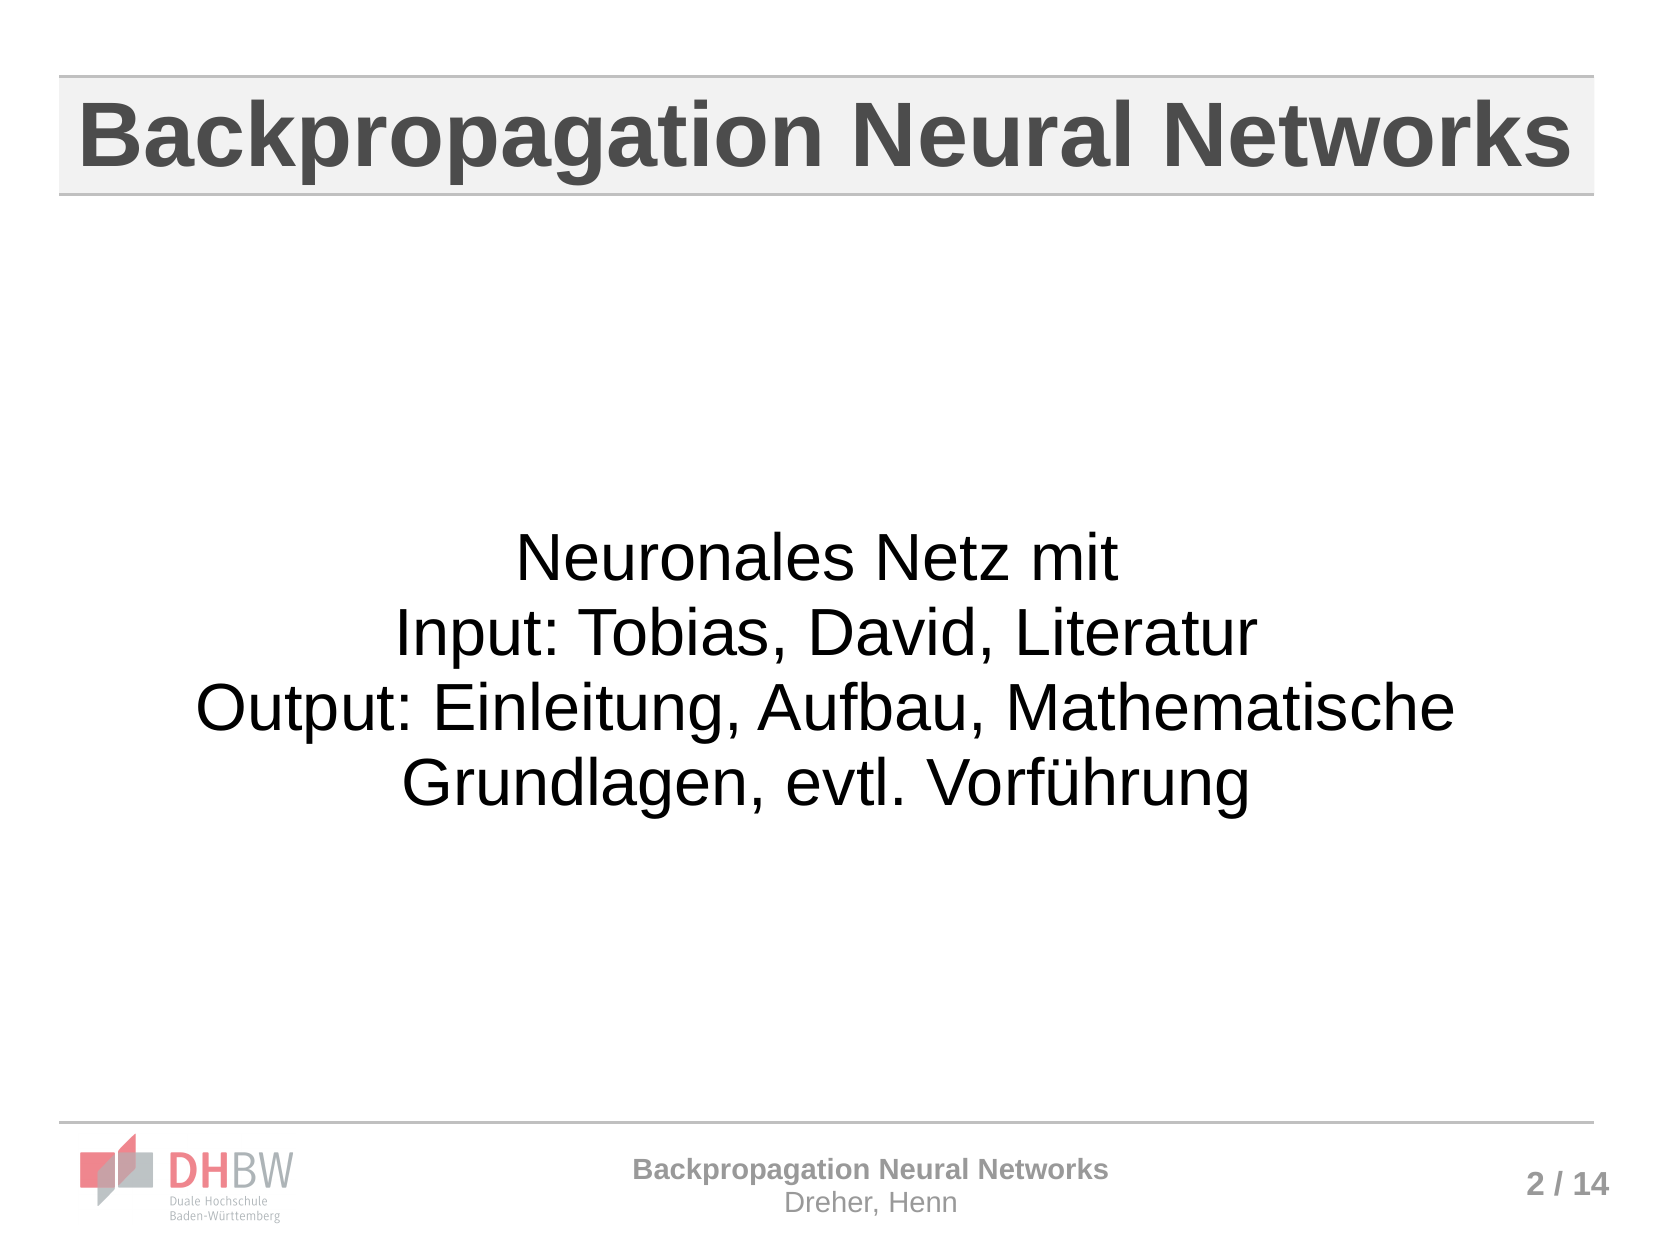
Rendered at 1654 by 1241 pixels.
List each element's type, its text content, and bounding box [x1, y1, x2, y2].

picture [78, 1133, 296, 1225]
title Backpropagation Neural Networks [59, 31, 1595, 239]
subtitle Neuronales Netz mit Input: Tobias, David, Literatur Output: Einleitung, Aufbau, Mathematische Grundlagen, evtl. Vorführung [82, 260, 1571, 1080]
